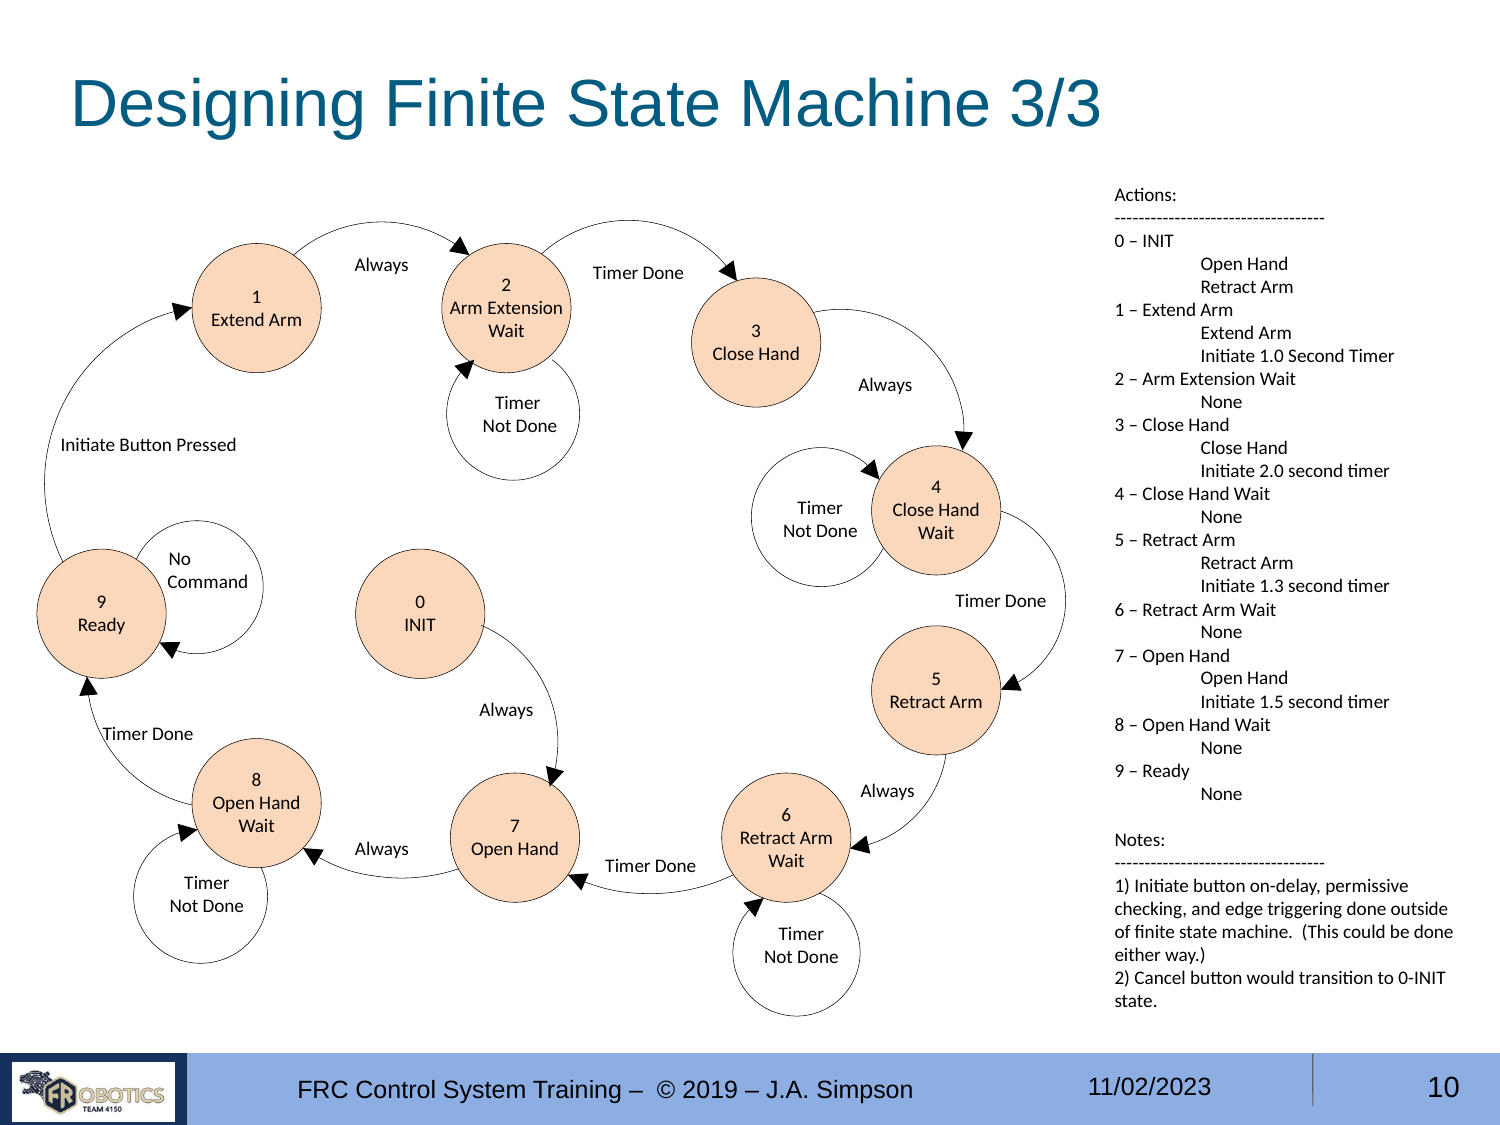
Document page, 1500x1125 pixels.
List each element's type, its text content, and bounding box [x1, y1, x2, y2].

footer FRC Control System Training – © 2019 – J.A. Simpson [225, 1074, 988, 1103]
picture [12, 1062, 175, 1122]
slide_number <number> [1337, 1072, 1475, 1100]
slide_number 11/02/2023 [1012, 1071, 1288, 1100]
picture [18, 173, 1476, 1023]
title Designing Finite State Machine 3/3 [55, 52, 1443, 148]
